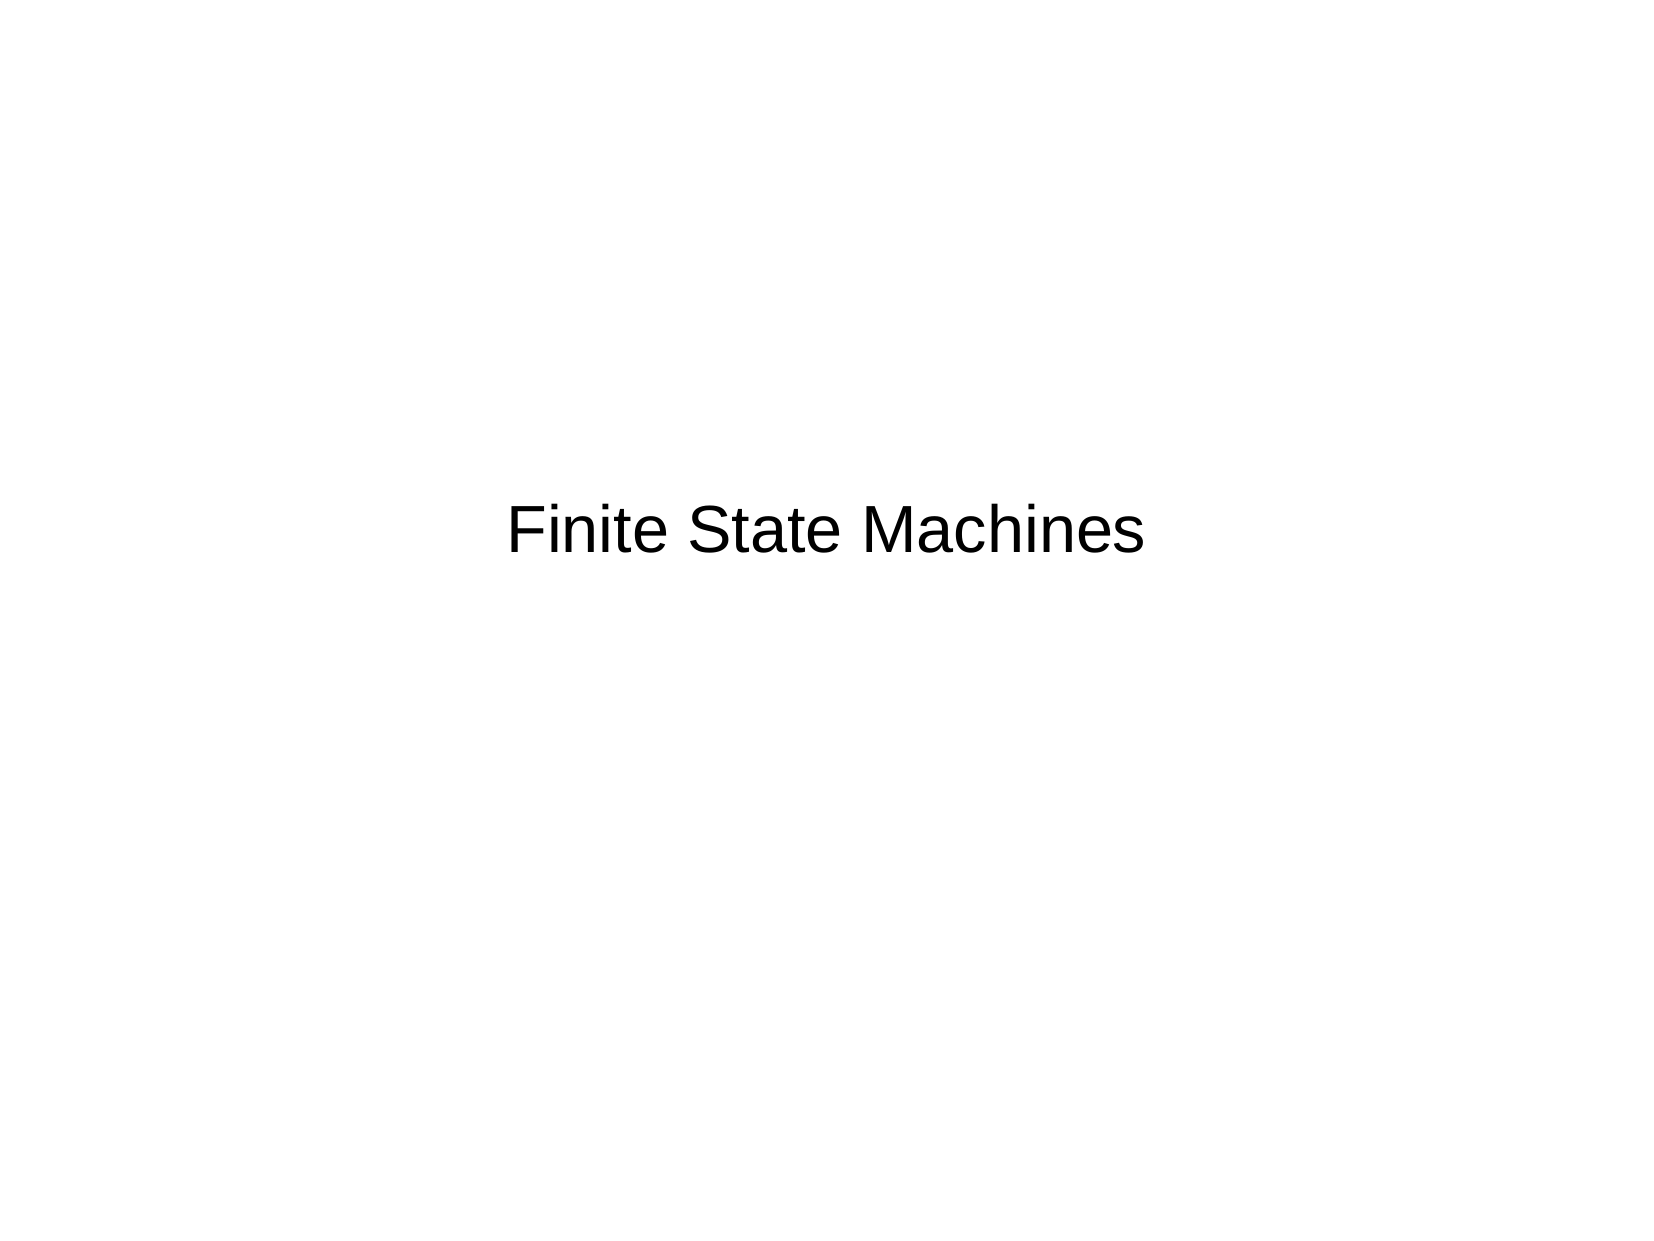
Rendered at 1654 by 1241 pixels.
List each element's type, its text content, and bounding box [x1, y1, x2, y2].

subtitle Finite State Machines [82, 49, 1571, 1010]
